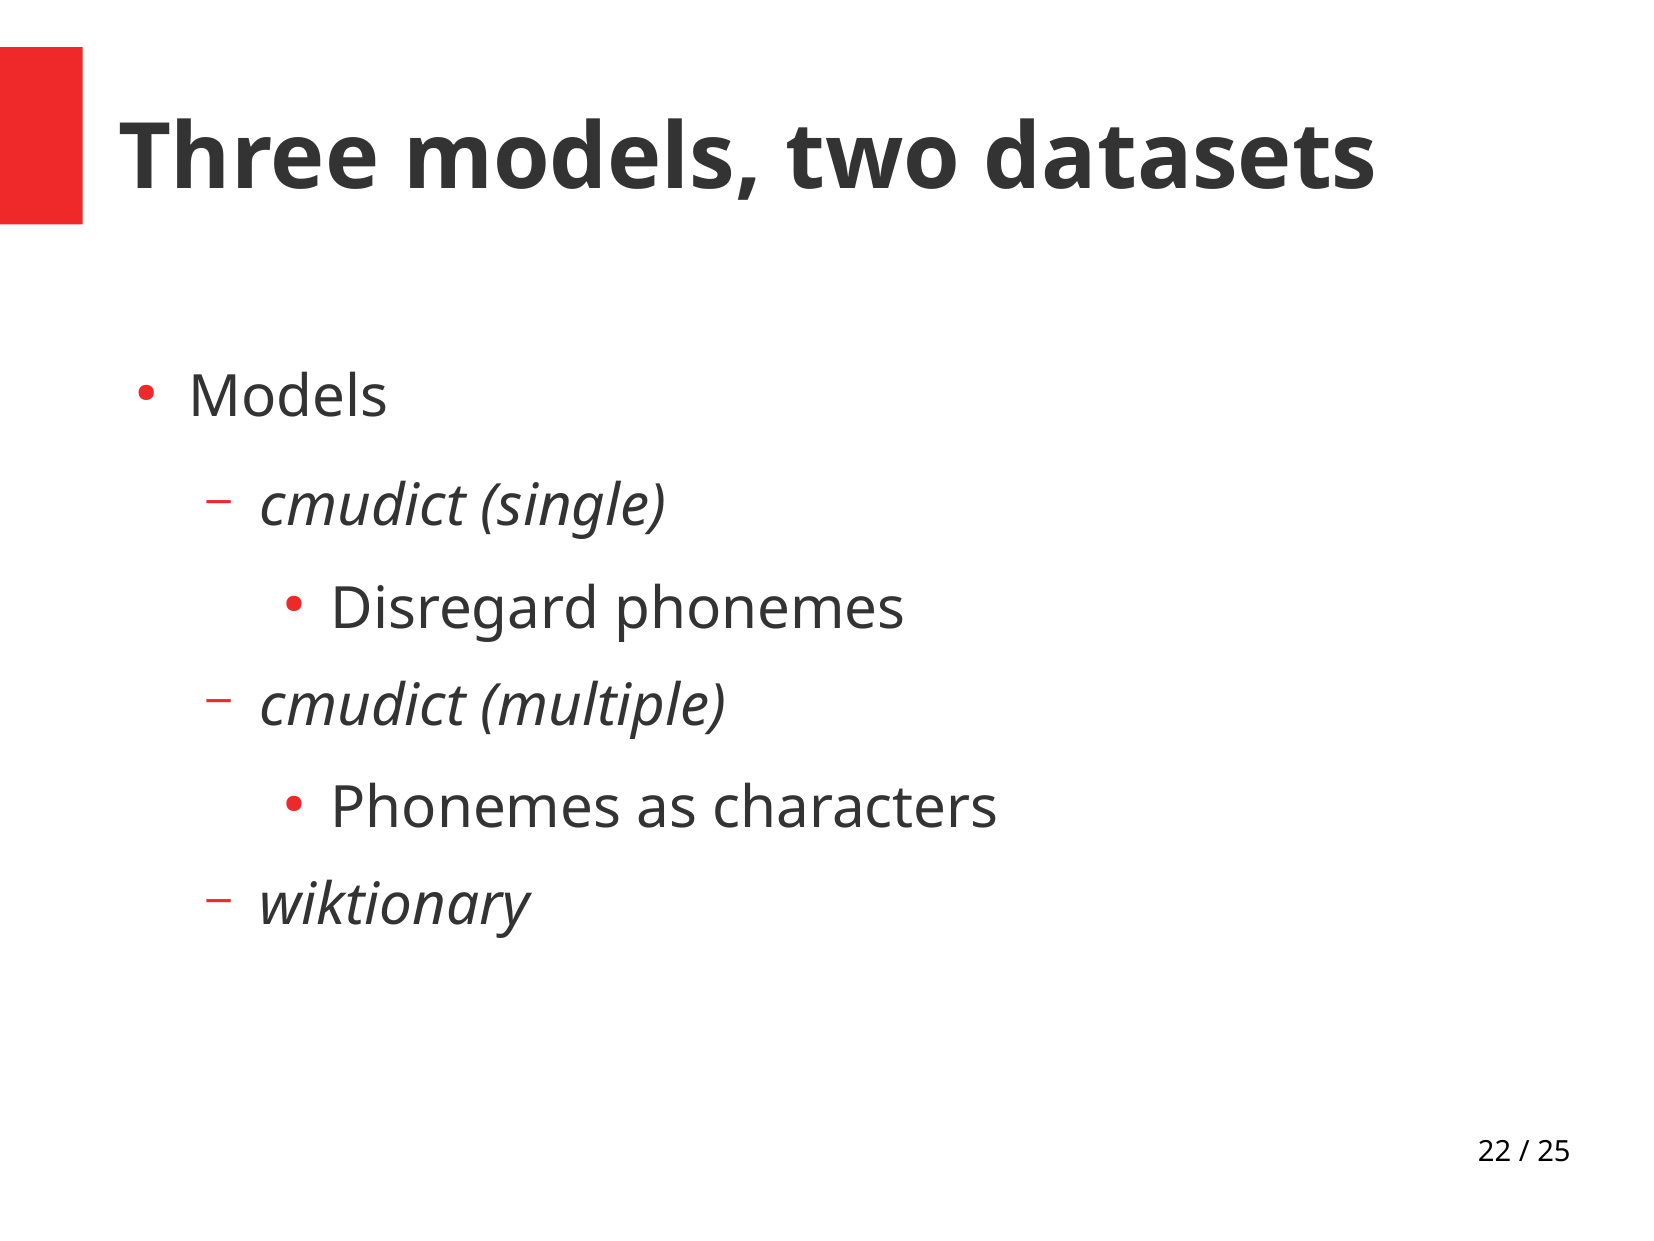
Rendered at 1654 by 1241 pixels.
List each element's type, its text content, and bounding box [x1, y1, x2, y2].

list Models cmudict (single) Disregard phonemes cmudict (multiple) Phonemes as characters wiktionary [118, 354, 1536, 1074]
title Three models, two datasets [118, 49, 1571, 257]
